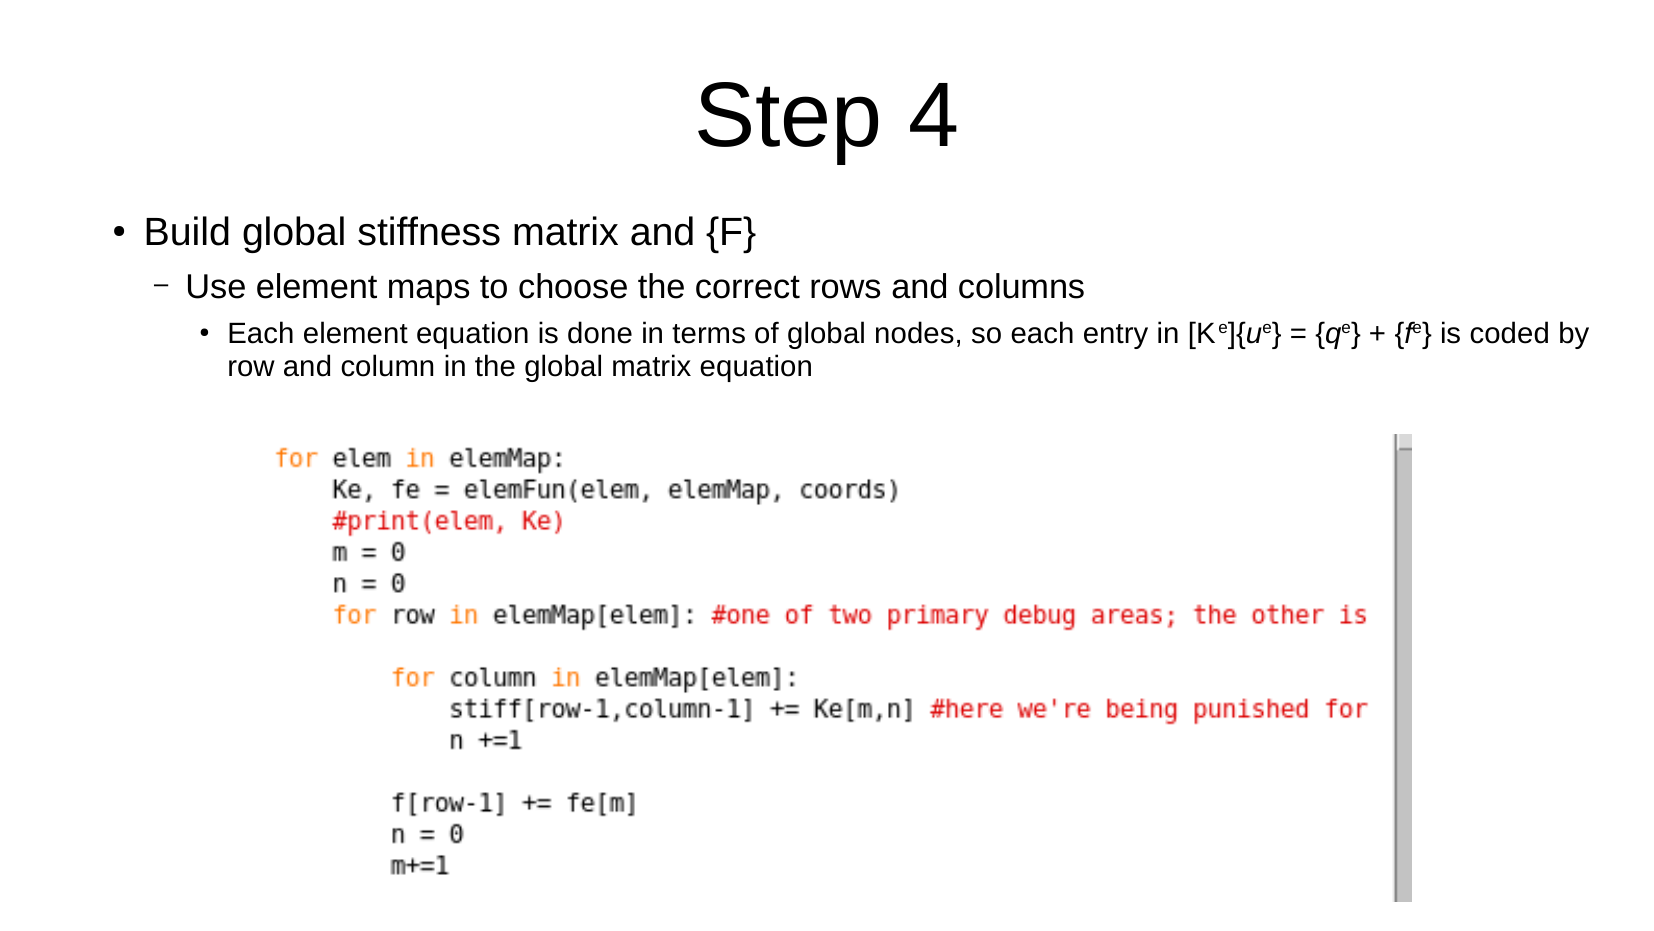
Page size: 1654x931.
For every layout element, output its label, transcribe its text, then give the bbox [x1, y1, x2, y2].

picture [210, 434, 1412, 902]
title Step 4 [82, 37, 1571, 193]
list Build global stiffness matrix and {F} Use element maps to choose the correct rows and columns Each element equation is done in terms of global nodes, so each entry in [Ke]{ue} = {qe} + {fe} is coded by row and column in the global matrix equation [101, 210, 1591, 750]
